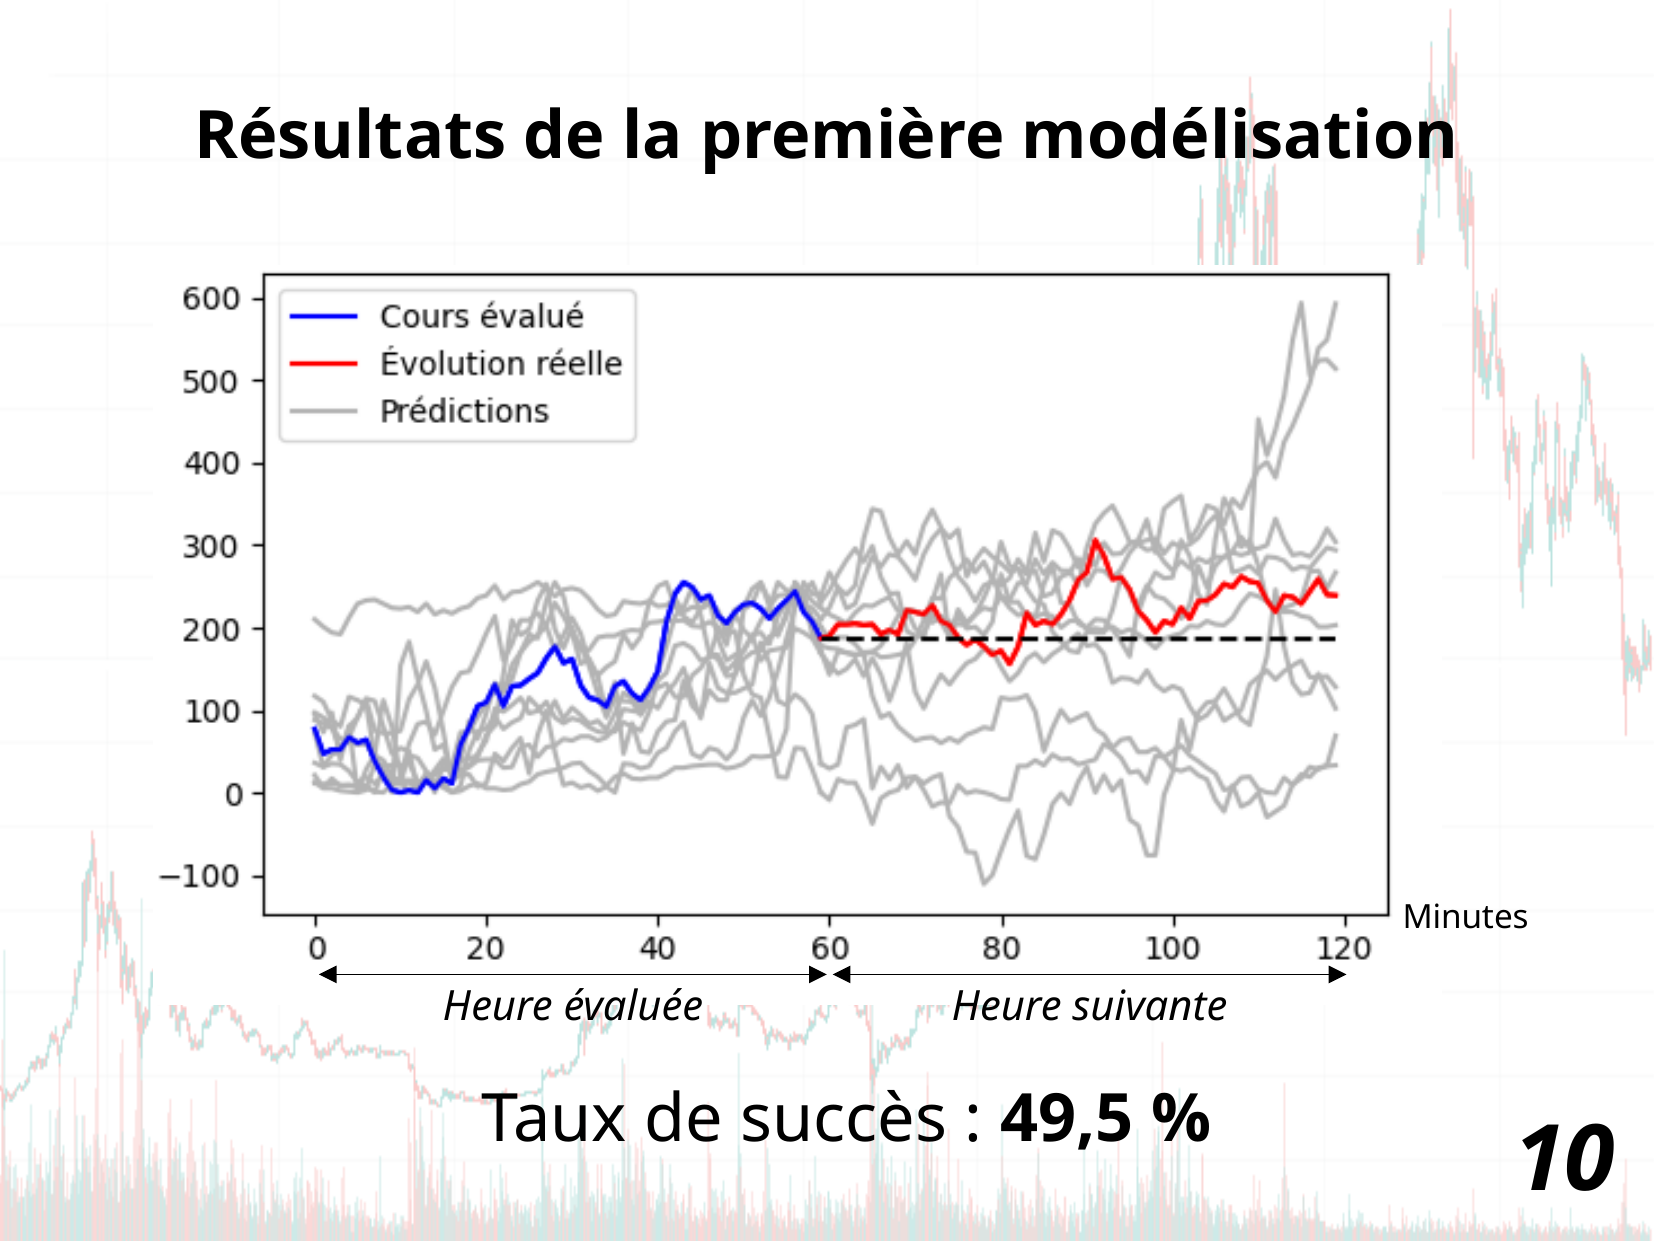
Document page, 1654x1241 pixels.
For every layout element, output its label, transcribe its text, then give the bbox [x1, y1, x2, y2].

picture [0, 0, 1654, 1241]
title Résultats de la première modélisation [82, 29, 1571, 237]
text_box Taux de succès : 49,5 % [466, 1062, 1654, 1219]
text_box Minutes [1387, 885, 1565, 974]
text_box Heure évaluée [351, 968, 795, 1047]
text_box Heure suivante [868, 968, 1312, 1047]
text_box 10 [1476, 1085, 1654, 1241]
